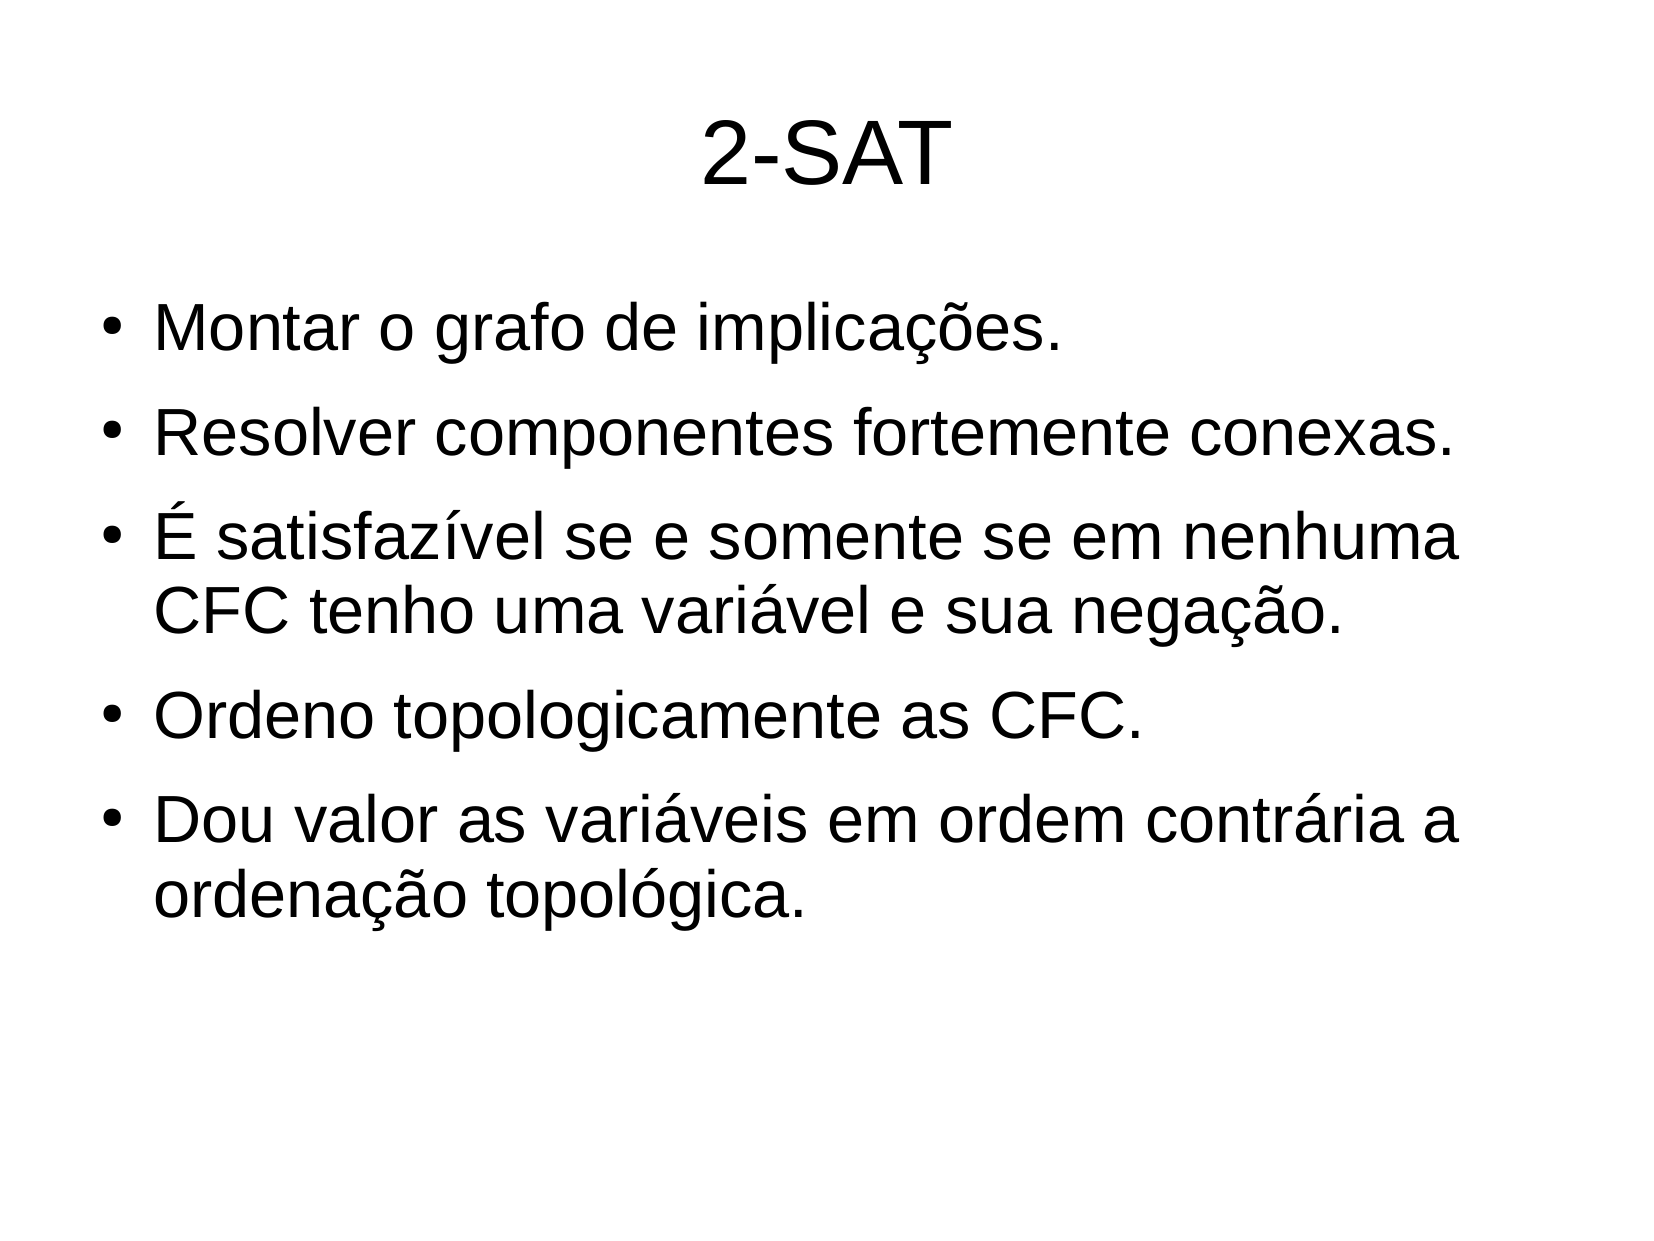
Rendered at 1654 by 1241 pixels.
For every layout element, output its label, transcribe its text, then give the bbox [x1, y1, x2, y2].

title 2-SAT [82, 49, 1571, 257]
list Montar o grafo de implicações. Resolver componentes fortemente conexas. É satisfazível se e somente se em nenhuma CFC tenho uma variável e sua negação. Ordeno topologicamente as CFC. Dou valor as variáveis em ordem contrária a ordenação topológica. [82, 290, 1571, 1109]
